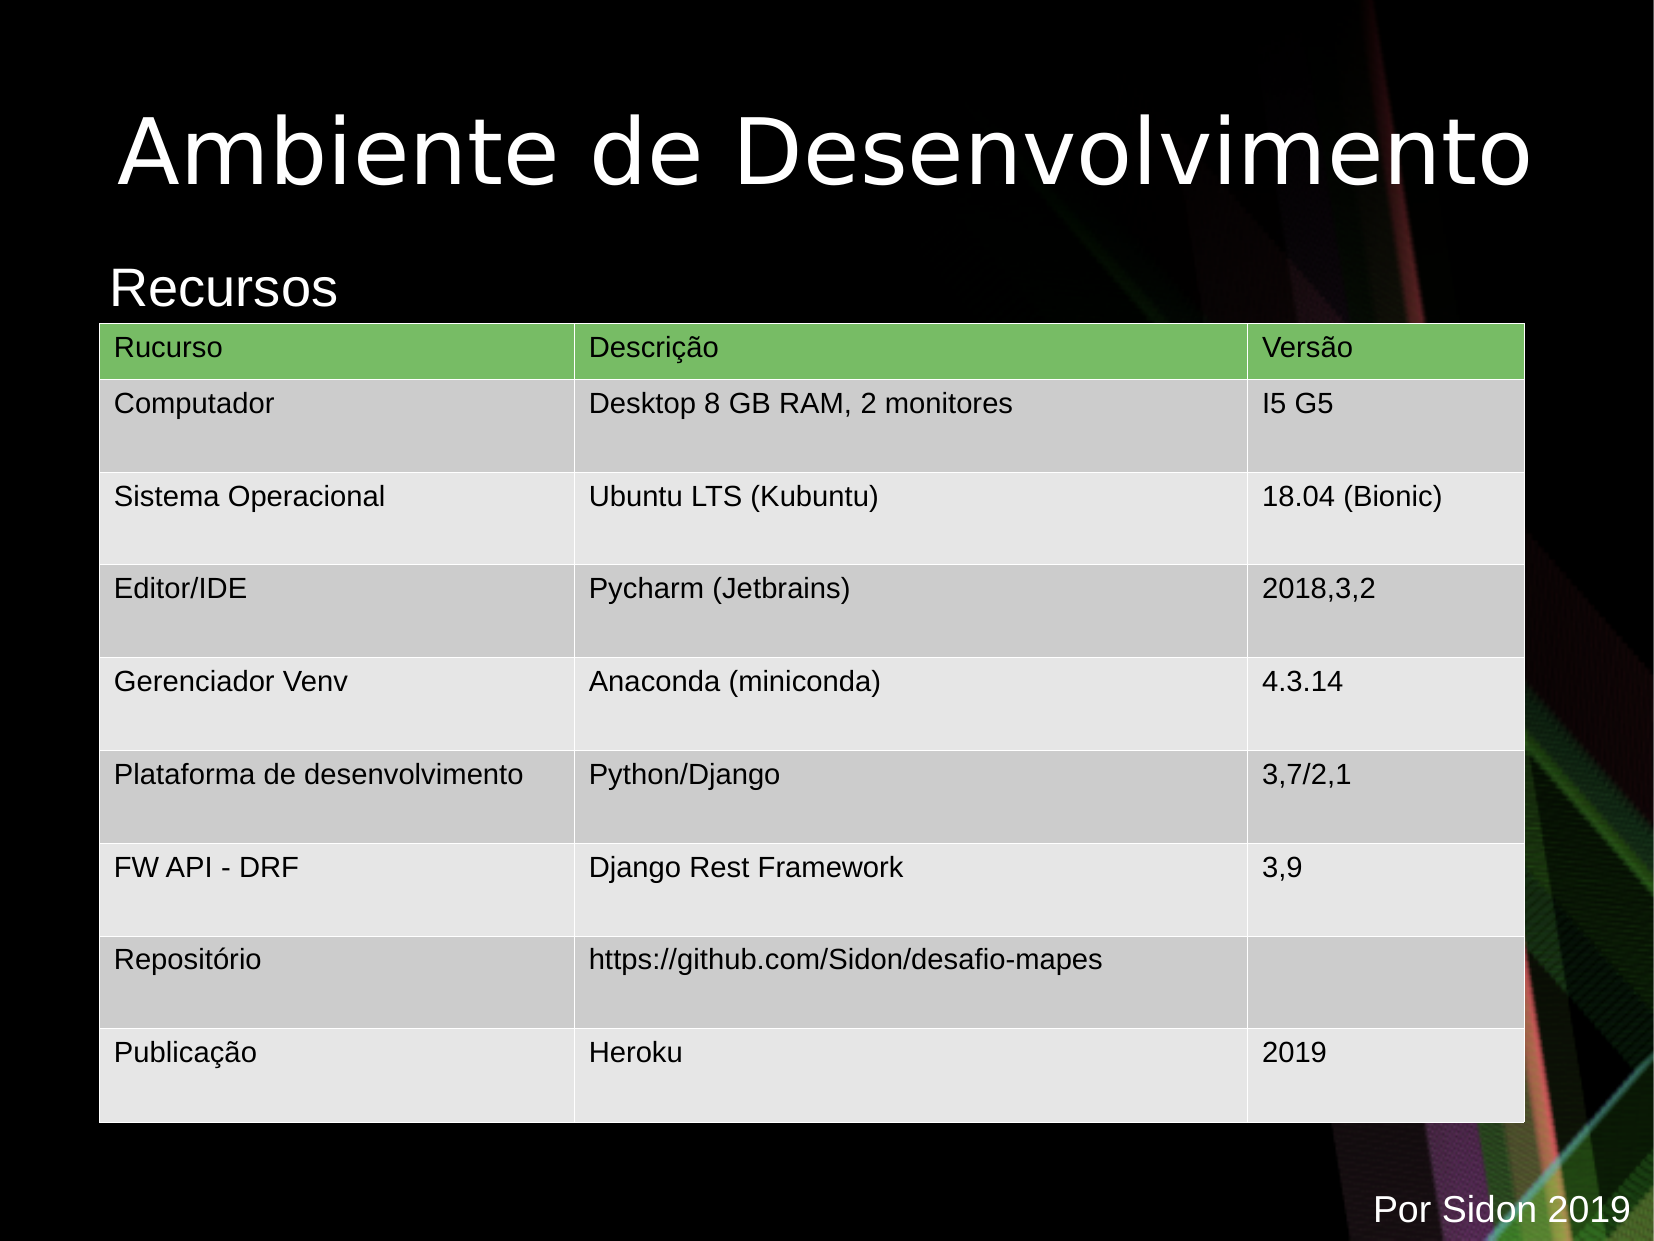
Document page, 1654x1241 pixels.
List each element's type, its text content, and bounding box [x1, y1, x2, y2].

table_header Versão [1248, 324, 1524, 379]
text_box Por Sidon 2019 [1358, 1181, 1646, 1238]
table_cell 3,9 [1248, 844, 1524, 936]
table_cell Editor/IDE [100, 565, 574, 657]
table_cell FW API - DRF [100, 844, 574, 936]
table_cell 4.3.14 [1248, 658, 1524, 750]
table_cell Sistema Operacional [100, 473, 574, 564]
table_cell 2019 [1248, 1029, 1524, 1122]
picture [0, 0, 1654, 1241]
table_header Descrição [575, 324, 1247, 379]
title Ambiente de Desenvolvimento [82, 49, 1571, 257]
table_cell Django Rest Framework [575, 844, 1247, 936]
table_cell 2018,3,2 [1248, 565, 1524, 657]
table_cell Gerenciador Venv [100, 658, 574, 750]
table_cell Anaconda (miniconda) [575, 658, 1247, 750]
table_cell I5 G5 [1248, 380, 1524, 472]
table_header Rucurso [100, 324, 574, 379]
table_cell Plataforma de desenvolvimento [100, 751, 574, 843]
table_cell Python/Django [575, 751, 1247, 843]
table_cell Ubuntu LTS (Kubuntu) [575, 473, 1247, 564]
text_box Recursos [94, 250, 1012, 331]
table_cell 3,7/2,1 [1248, 751, 1524, 843]
table_cell https://github.com/Sidon/desafio-mapes [575, 937, 1247, 1028]
table_cell Publicação [100, 1029, 574, 1122]
table_cell 18.04 (Bionic) [1248, 473, 1524, 564]
table_cell Computador [100, 380, 574, 472]
table_cell Repositório [100, 937, 574, 1028]
table_cell Heroku [575, 1029, 1247, 1122]
table_cell Pycharm (Jetbrains) [575, 565, 1247, 657]
table_cell Desktop 8 GB RAM, 2 monitores [575, 380, 1247, 472]
table_cell [1248, 937, 1524, 1028]
